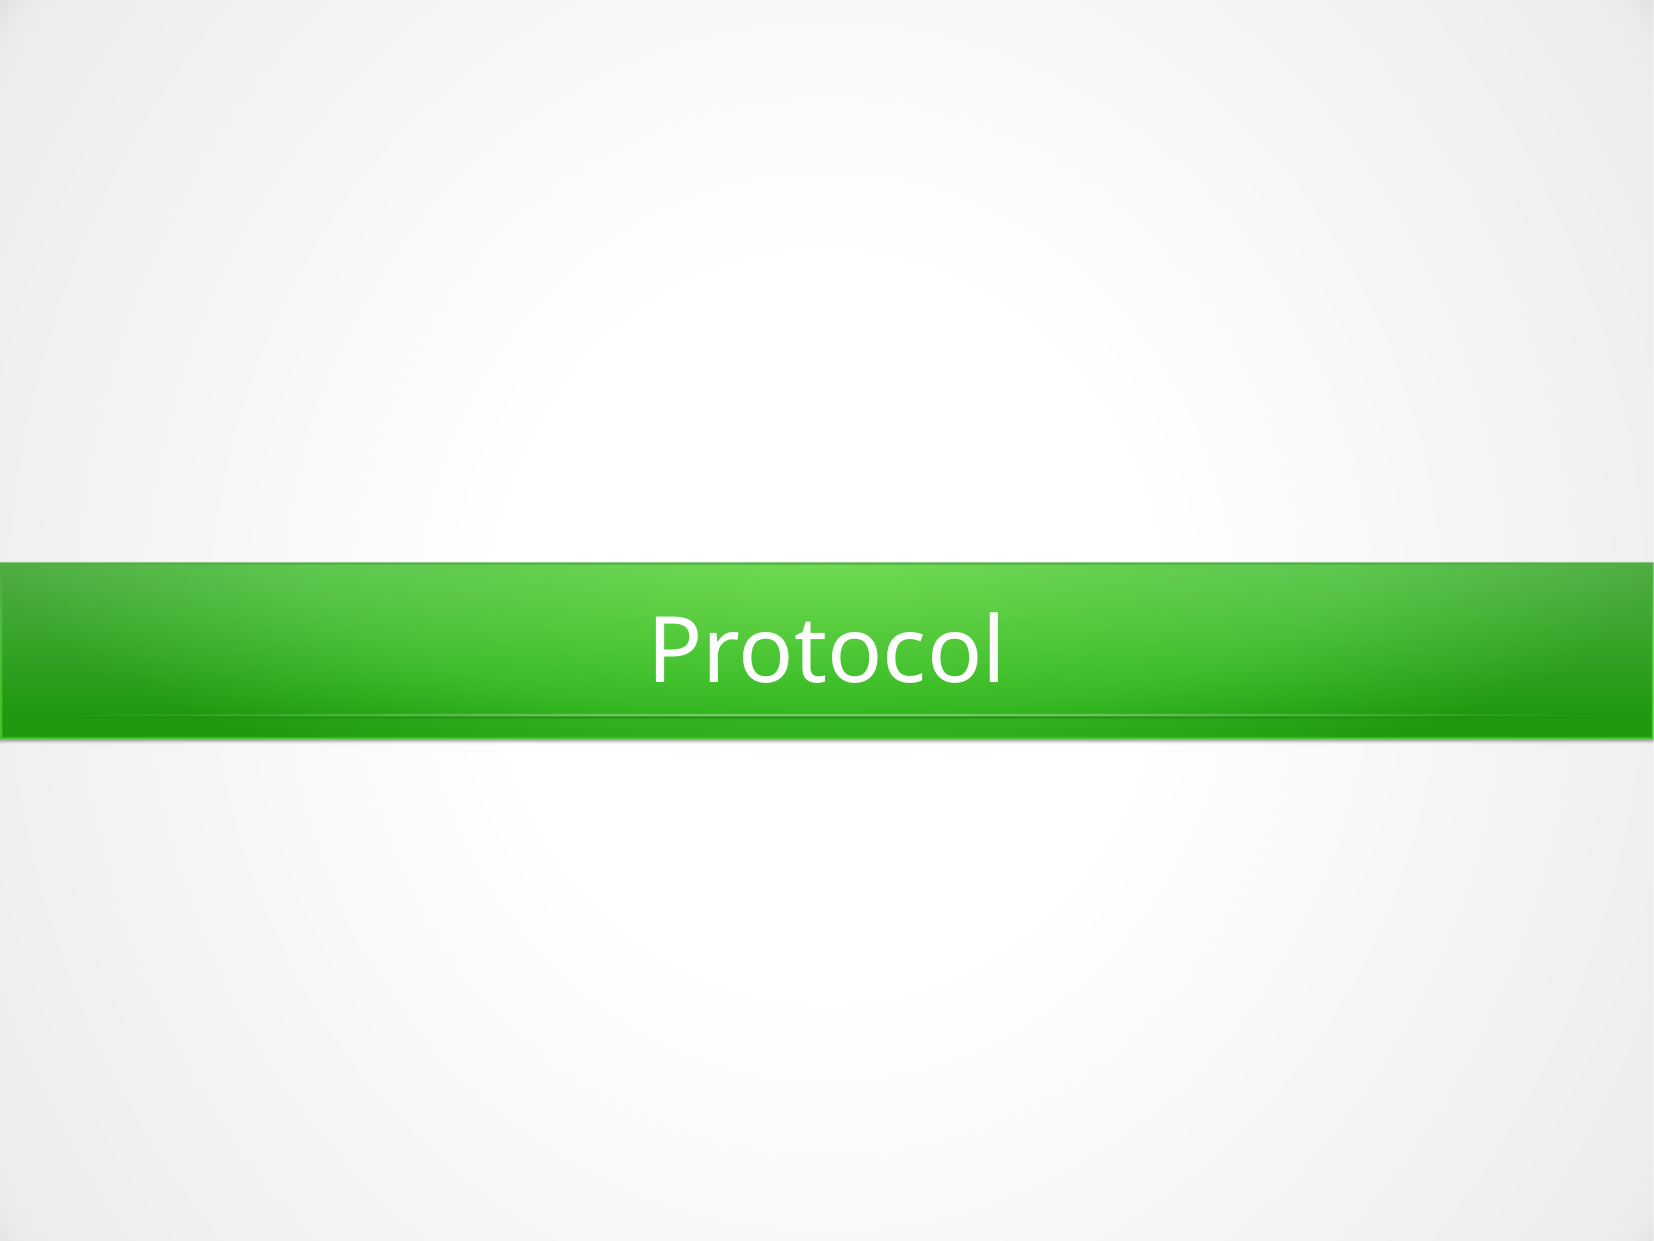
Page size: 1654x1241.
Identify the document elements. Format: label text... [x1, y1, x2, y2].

picture [0, 0, 1654, 1241]
title Protocol [82, 578, 1571, 715]
